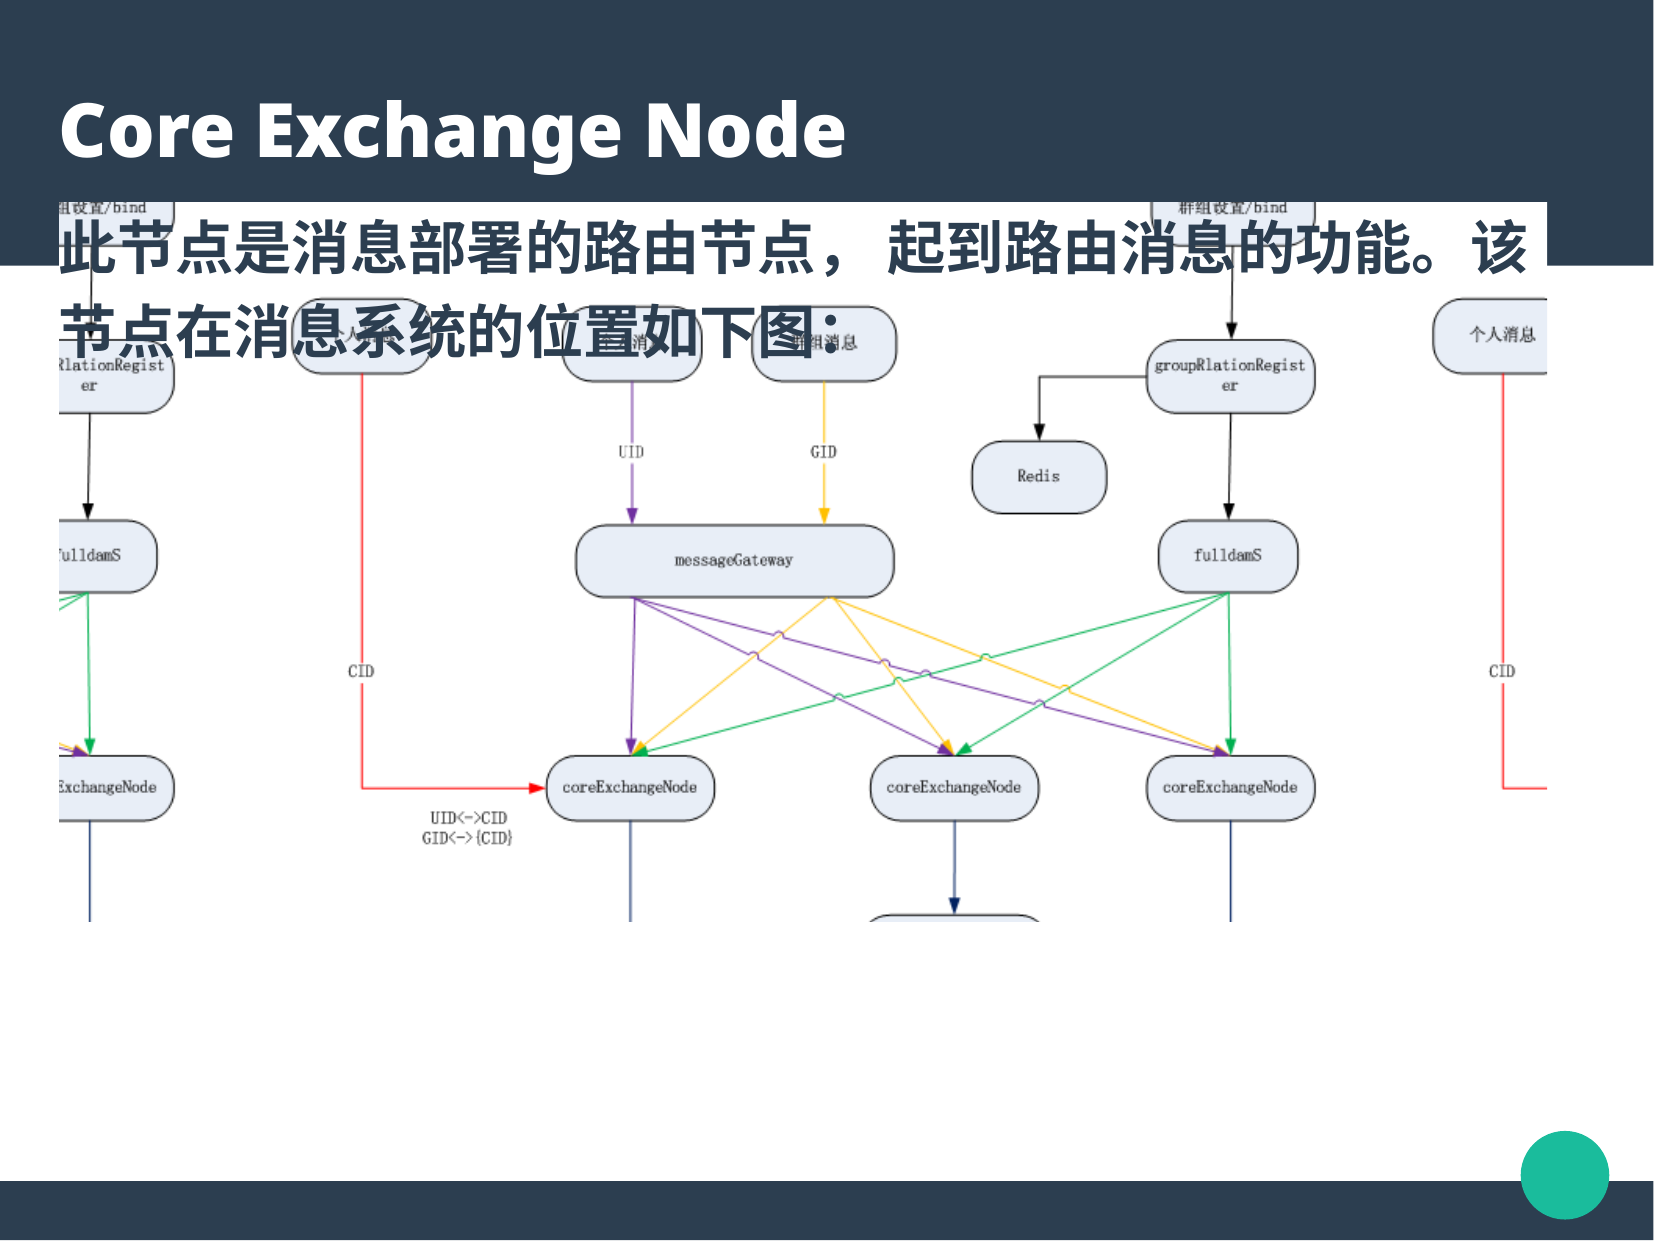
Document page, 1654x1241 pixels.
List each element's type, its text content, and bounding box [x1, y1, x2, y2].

list 此节点是消息部署的路由节点， 起到路由消息的功能。该节点在消息系统的位置如下图： [59, 202, 1548, 922]
title Core Exchange Node [59, 49, 1595, 207]
